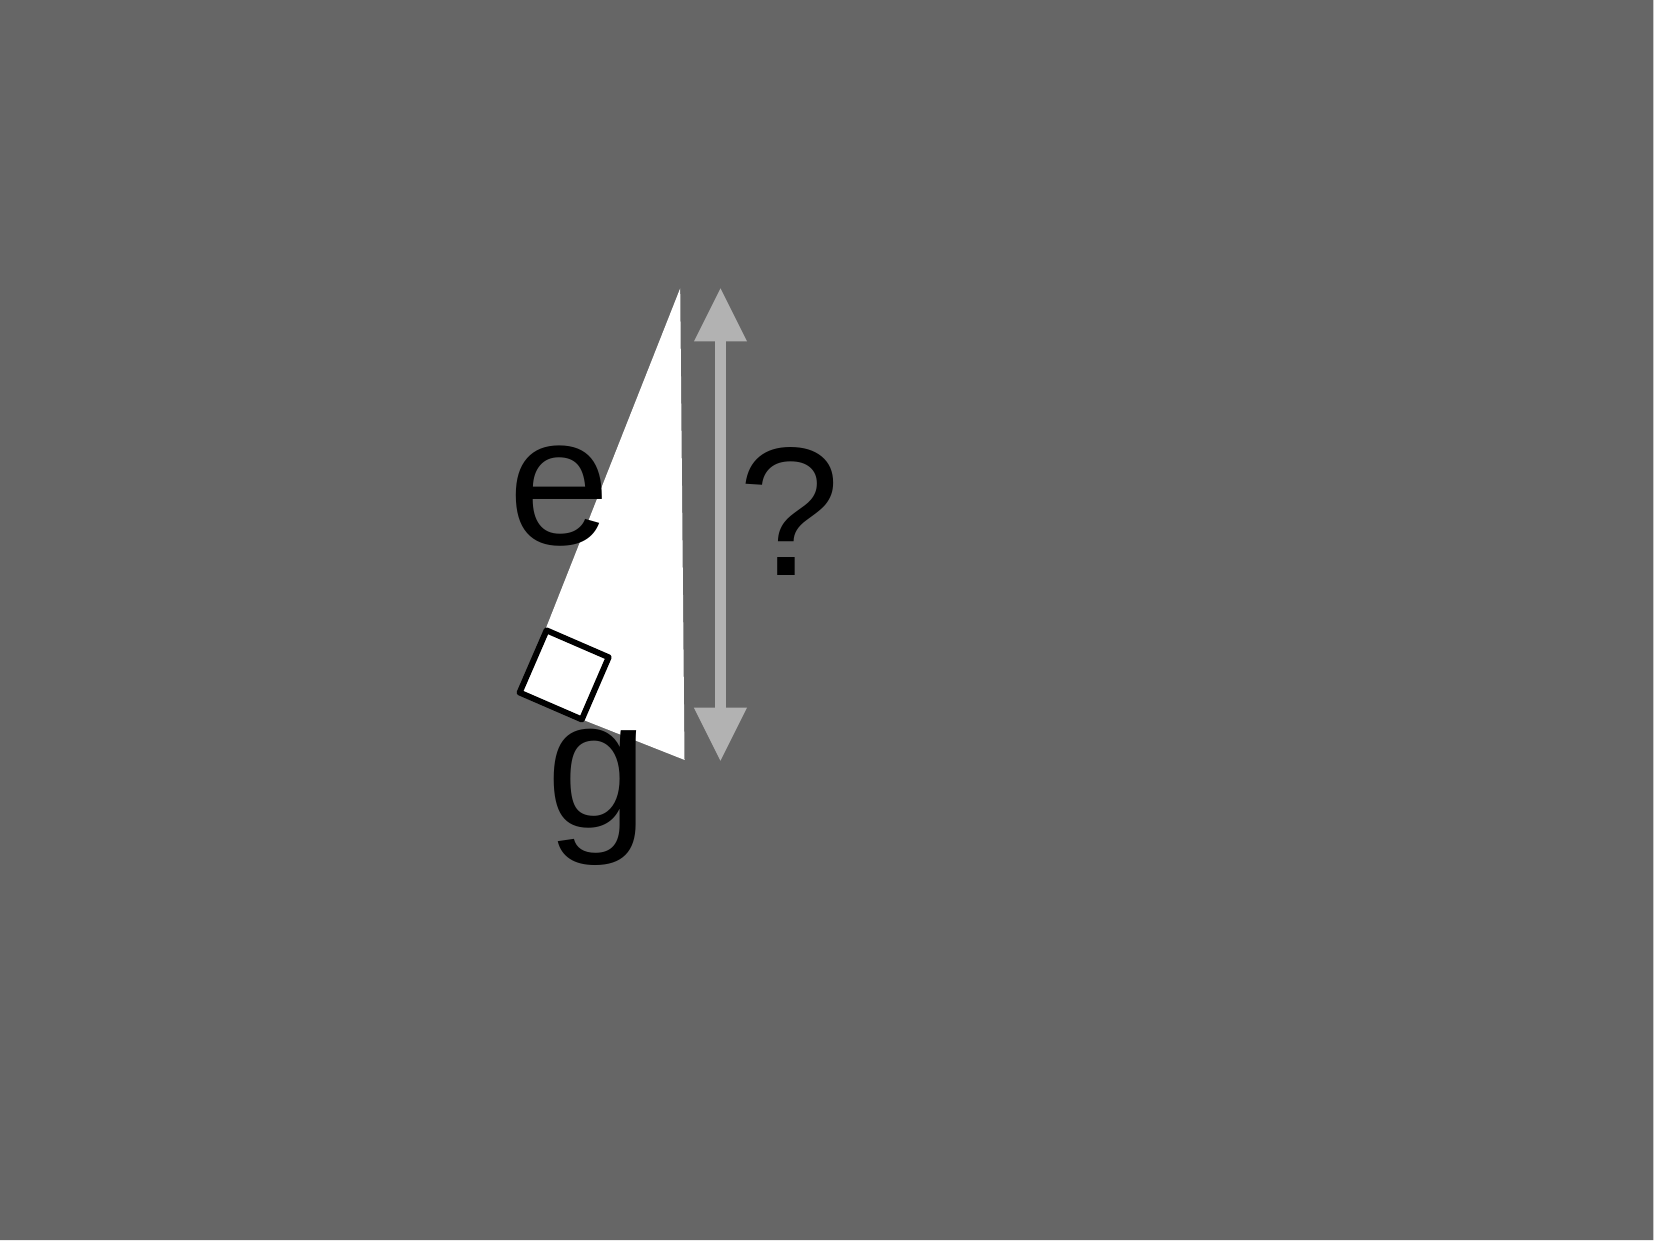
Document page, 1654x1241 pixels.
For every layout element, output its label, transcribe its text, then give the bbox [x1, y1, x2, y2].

text_box [0, 0, 1654, 1241]
text_box ? [723, 401, 945, 665]
text_box g [531, 654, 676, 875]
text_box e [493, 370, 638, 591]
